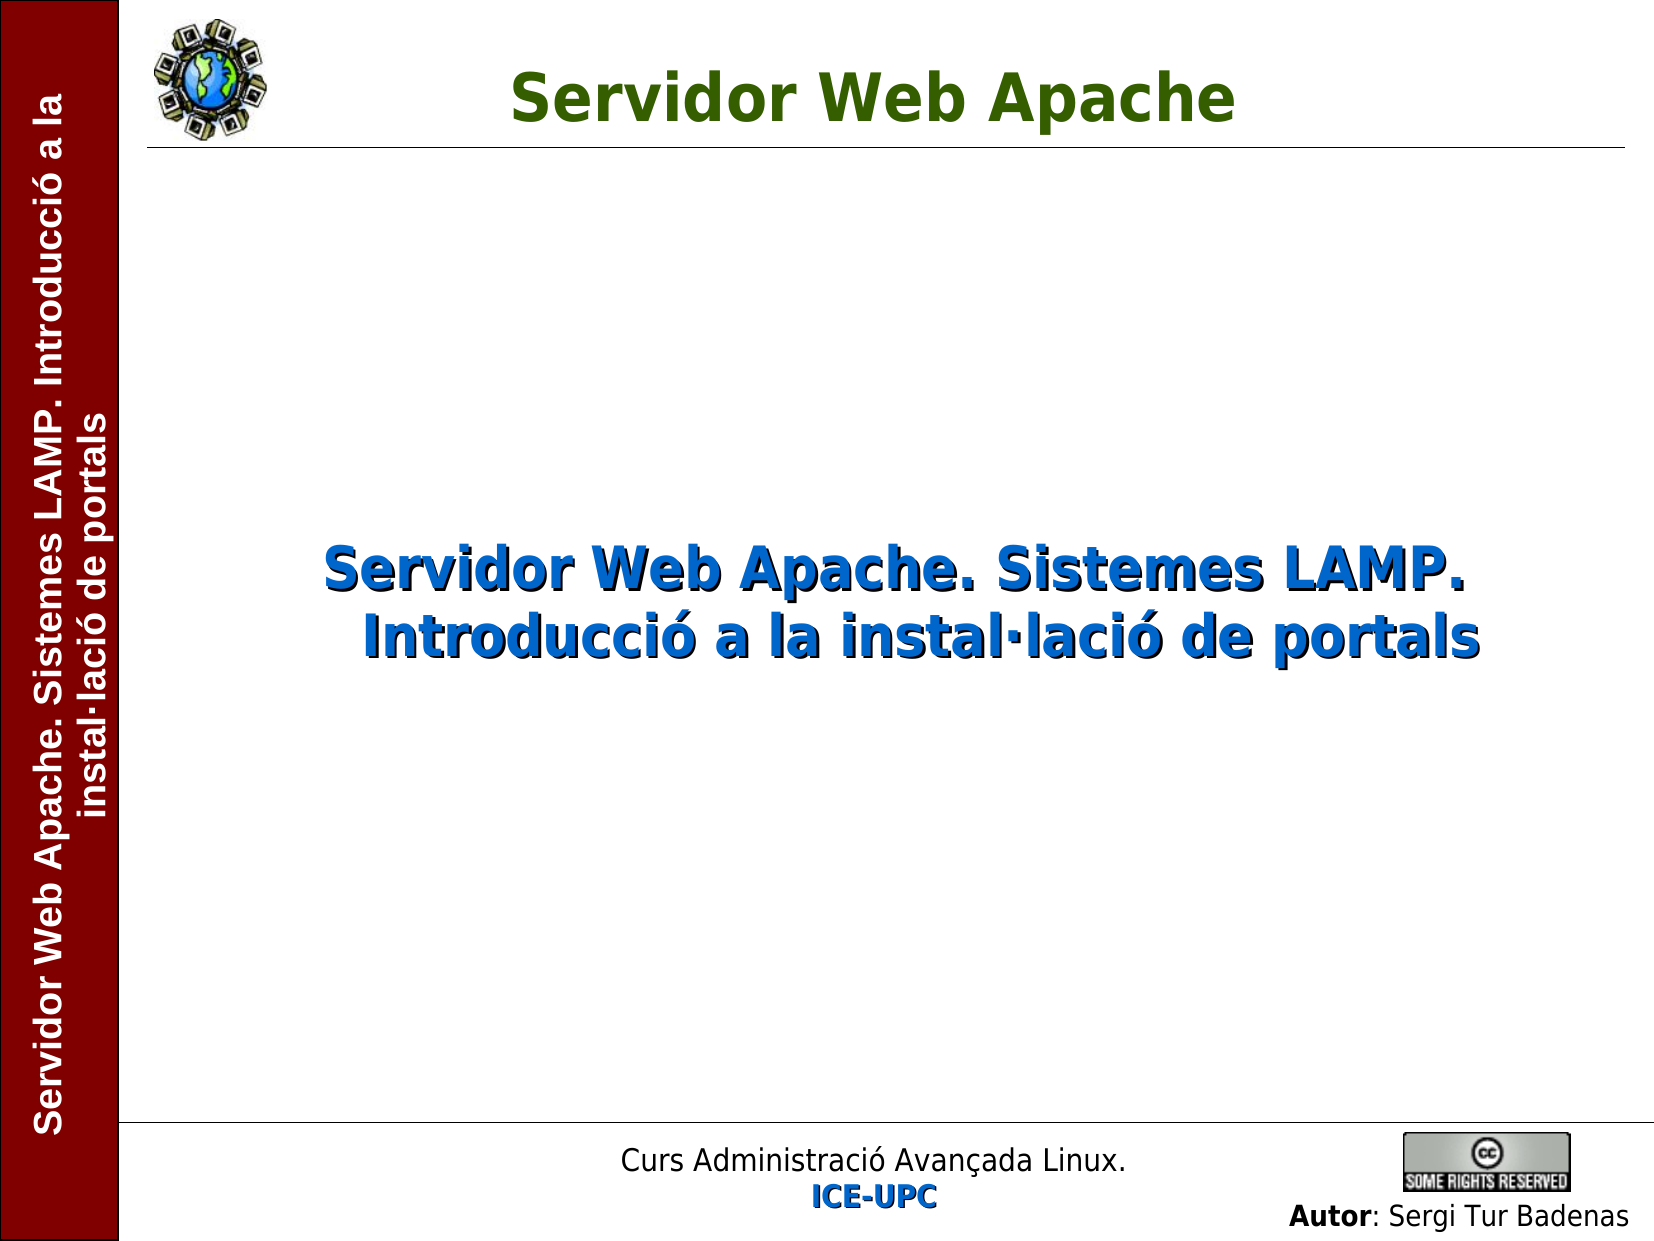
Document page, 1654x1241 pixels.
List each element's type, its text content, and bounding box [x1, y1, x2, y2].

picture [1403, 1132, 1571, 1192]
text_box Servidor Web Apache. Sistemes LAMP. Introducció a la instal·lació de portals [141, 242, 1630, 1093]
picture [154, 19, 268, 49]
title Servidor Web Apache [129, 49, 1619, 148]
